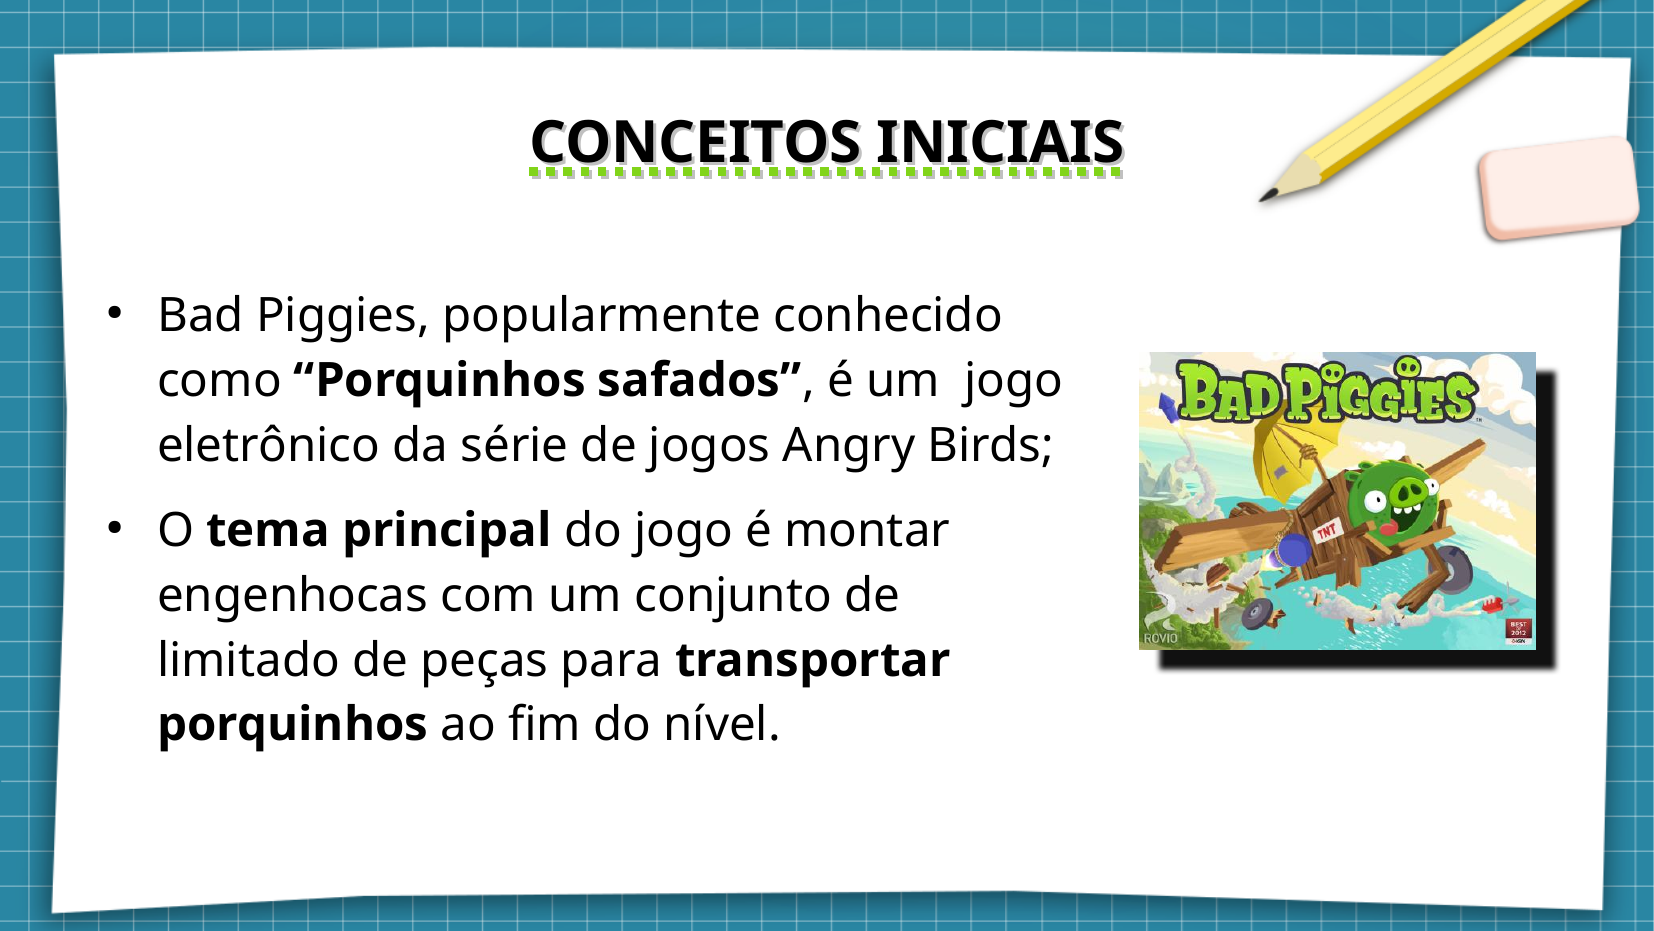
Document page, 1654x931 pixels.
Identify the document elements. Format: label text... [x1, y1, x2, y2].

list Bad Piggies, popularmente conhecido como “Porquinhos safados”, é um jogo eletrônico da série de jogos Angry Birds; O tema principal do jogo é montar engenhocas com um conjunto de limitado de peças para transportar porquinhos ao fim do nível. [89, 280, 1071, 821]
title Conceitos iniciais [82, 99, 1571, 181]
picture [0, 0, 1654, 931]
